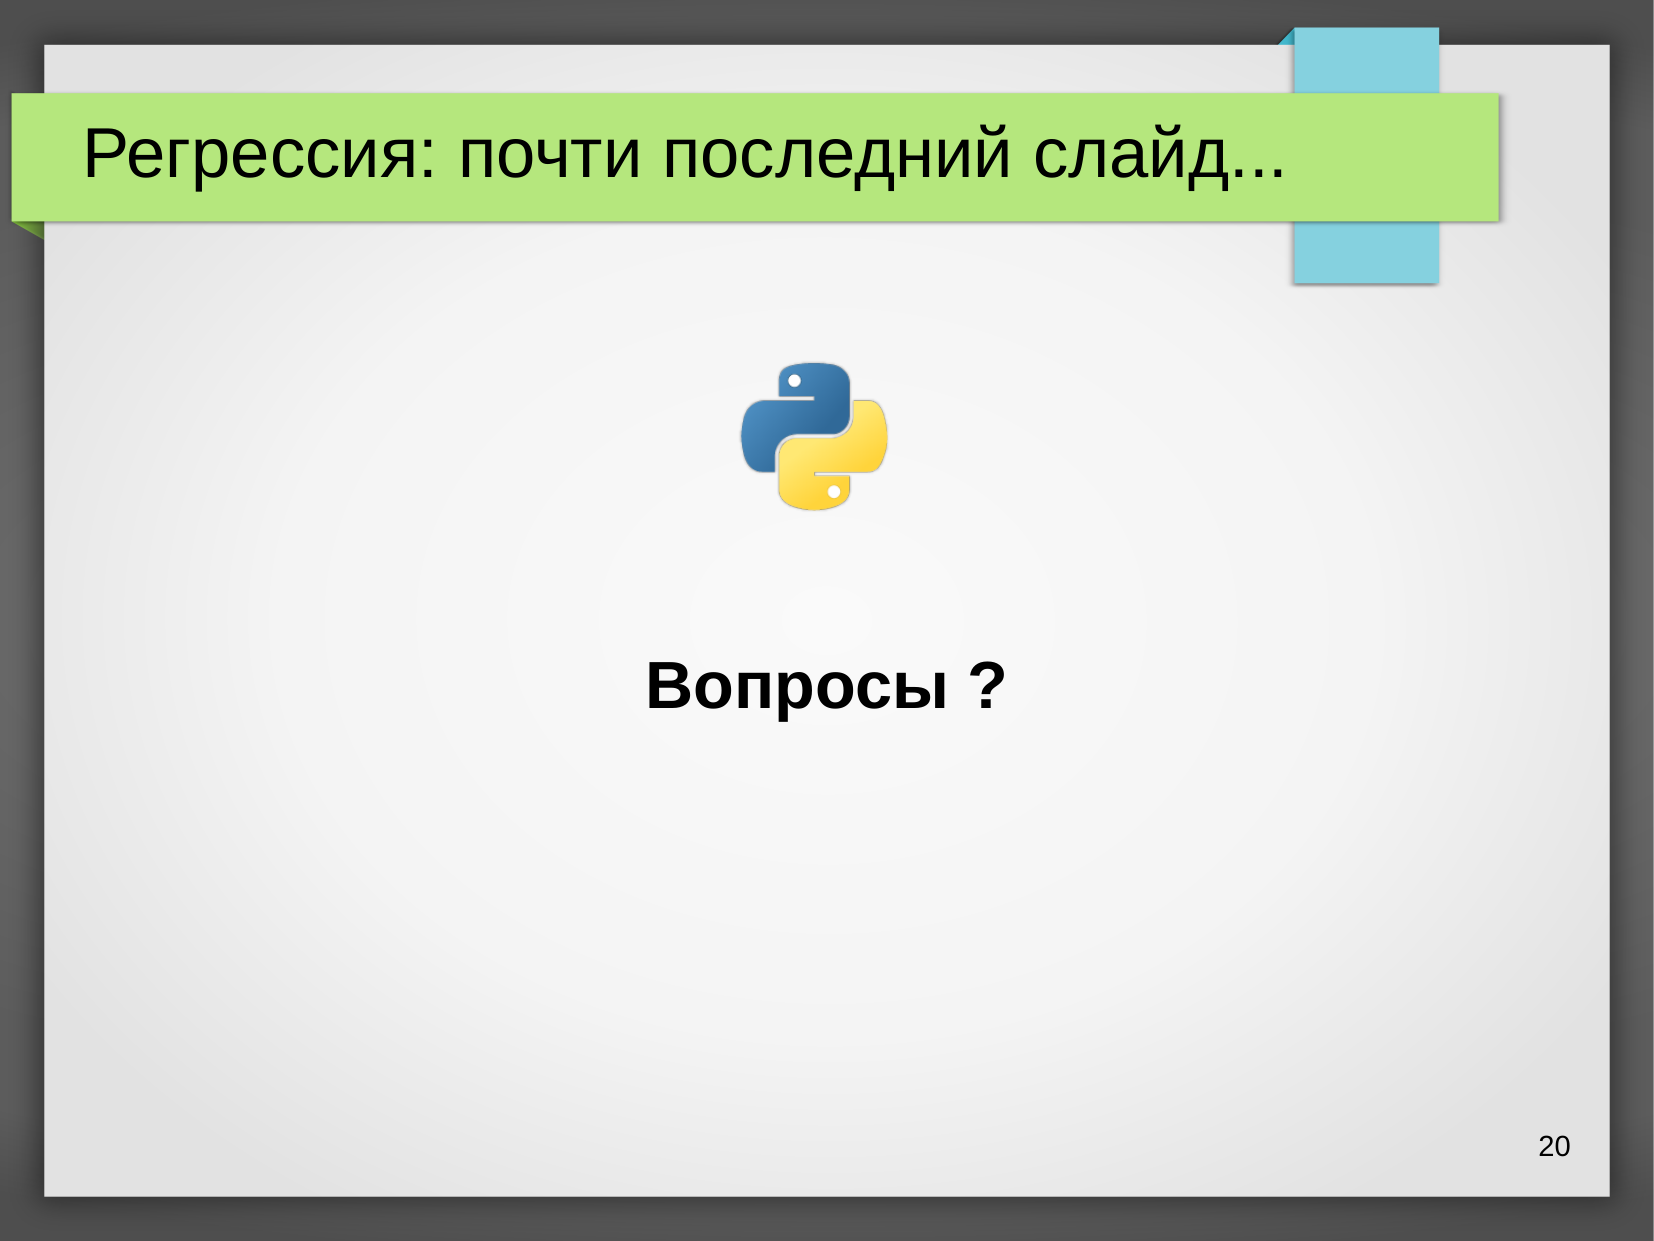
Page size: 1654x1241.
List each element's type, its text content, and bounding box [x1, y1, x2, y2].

subtitle Вопросы ? [82, 236, 1571, 1134]
picture [0, 0, 1654, 1241]
title Регрессия: почти последний слайд... [82, 49, 1571, 236]
